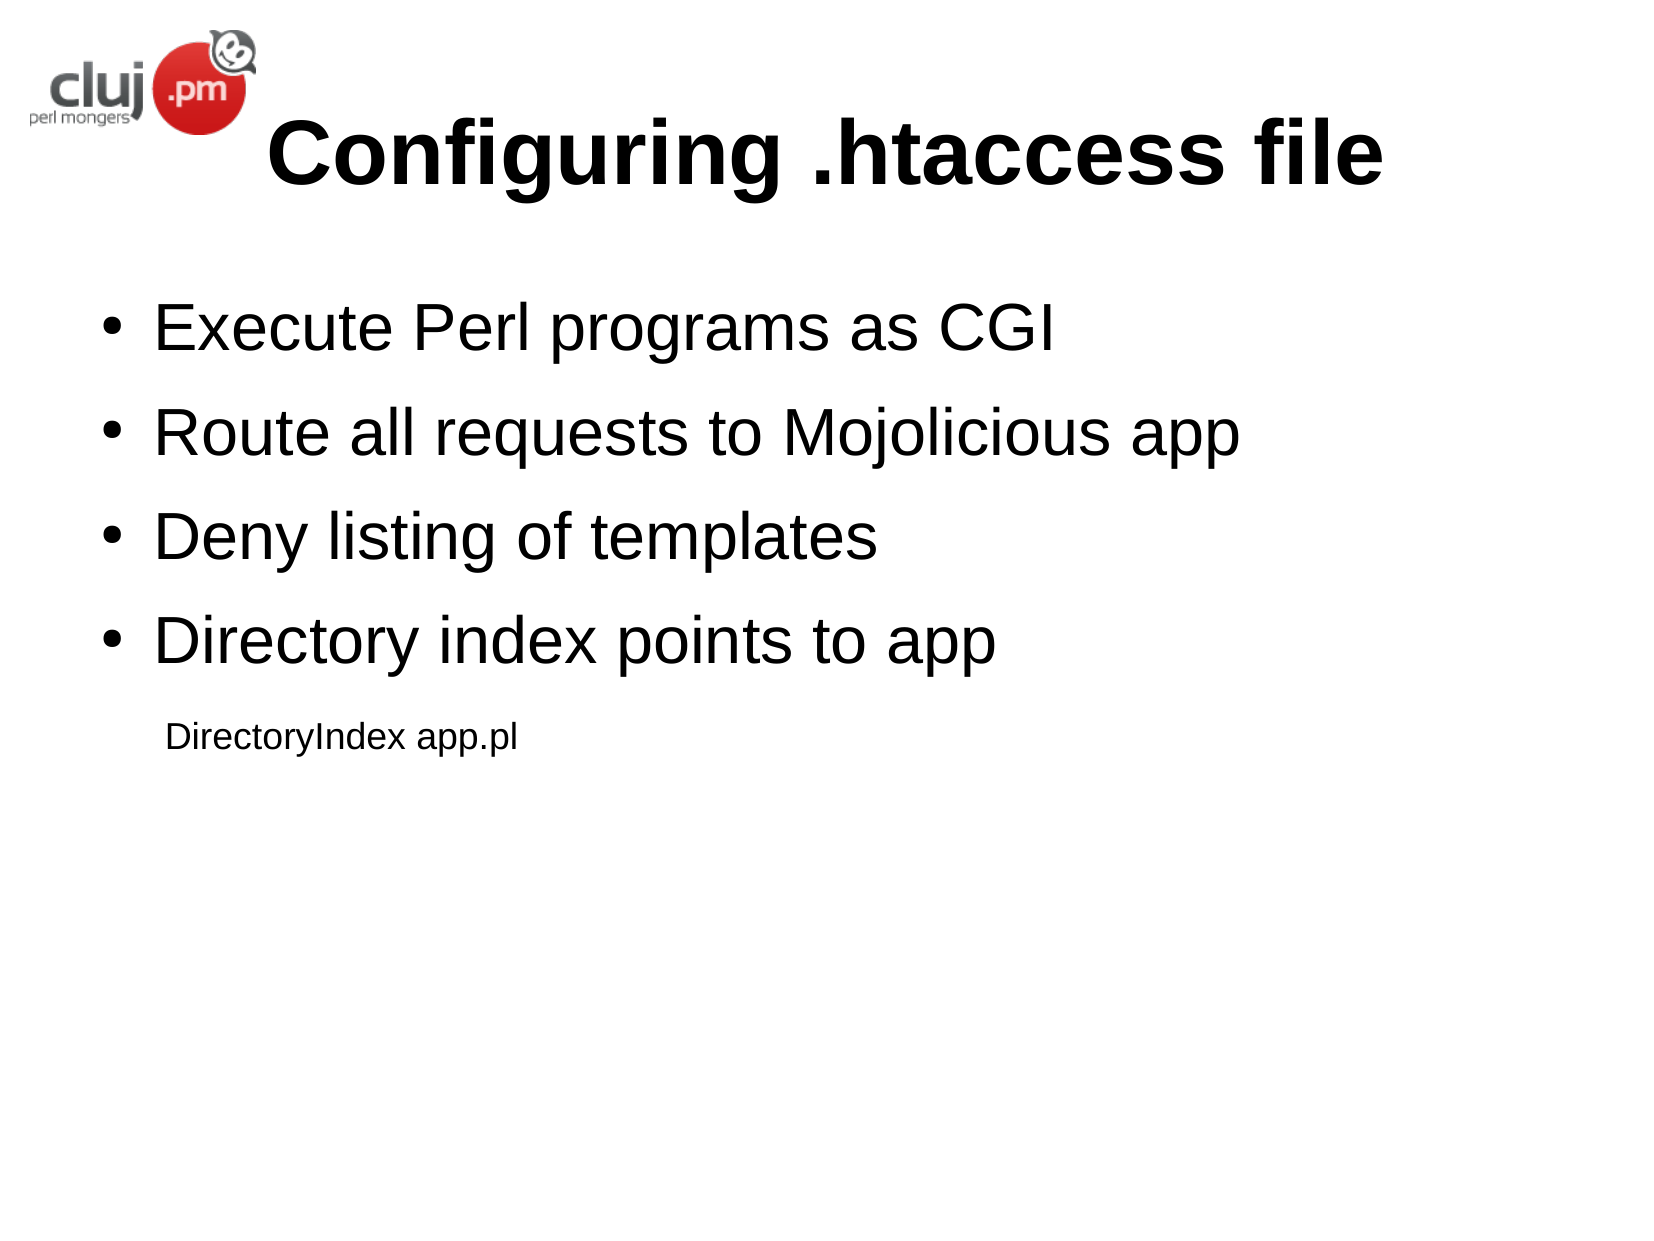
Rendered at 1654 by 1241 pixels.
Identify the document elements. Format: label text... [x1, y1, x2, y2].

text_box DirectoryIndex app.pl [150, 708, 1495, 976]
list Execute Perl programs as CGI Route all requests to Mojolicious app Deny listing of templates Directory index points to app [82, 290, 1538, 1010]
title Configuring .htaccess file [82, 49, 1571, 257]
picture [30, 30, 256, 135]
